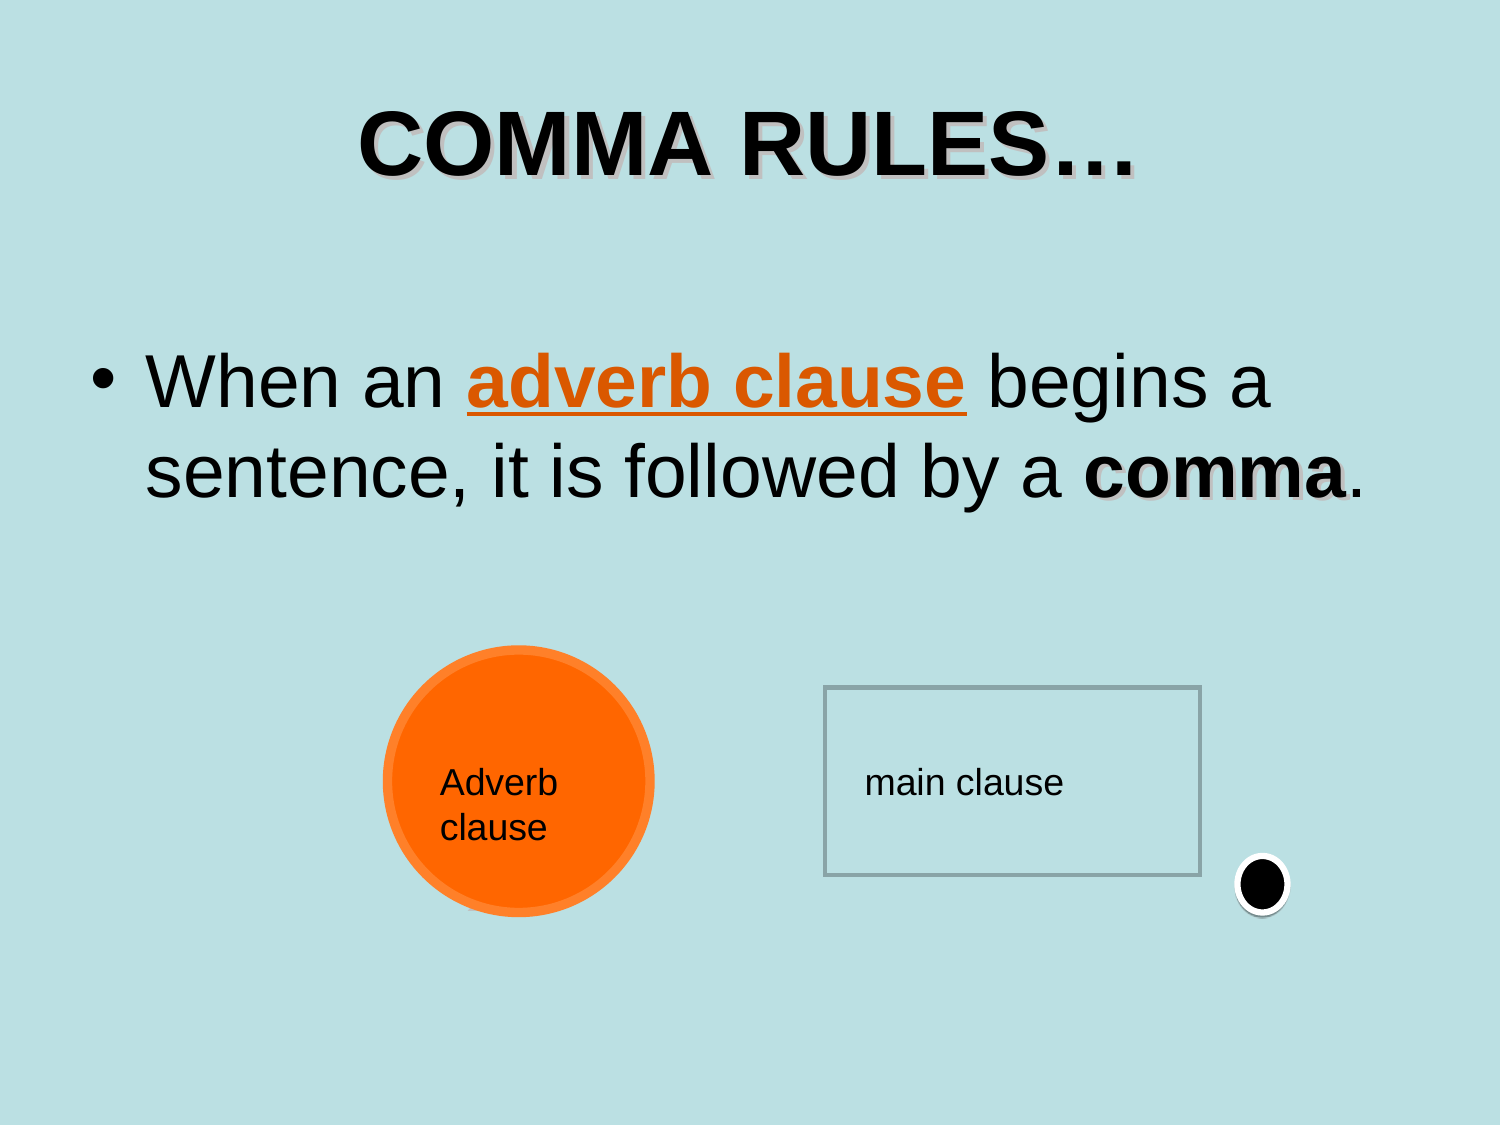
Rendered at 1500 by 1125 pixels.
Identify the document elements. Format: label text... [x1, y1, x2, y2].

text_box main clause [849, 749, 1138, 811]
text_box [825, 687, 1201, 875]
text_box When an adverb clause begins a sentence, it is followed by a comma. , [75, 324, 1426, 1006]
text_box Adverb clause [425, 749, 626, 856]
text_box COMMA RULES… [75, 45, 1426, 233]
text_box [1237, 855, 1288, 913]
text_box [387, 649, 651, 913]
